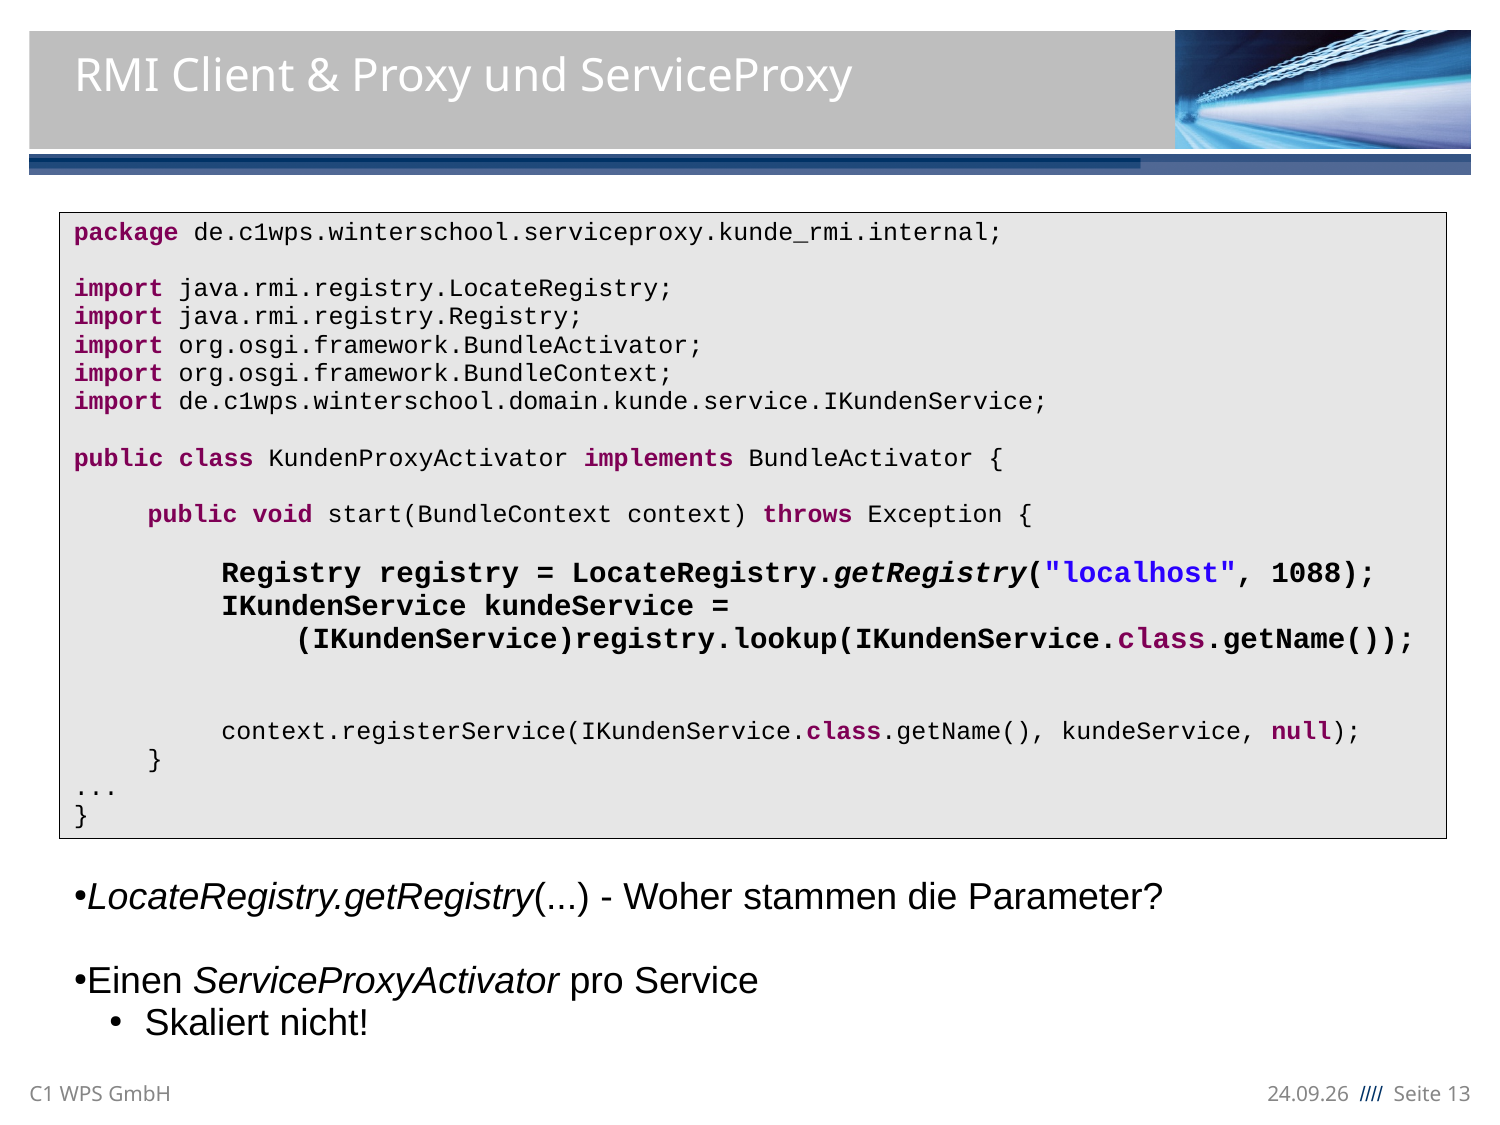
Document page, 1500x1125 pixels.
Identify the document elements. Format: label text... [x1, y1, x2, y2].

picture [1175, 30, 1471, 149]
text_box package de.c1wps.winterschool.serviceproxy.kunde_rmi.internal; import java.rmi.registry.LocateRegistry; import java.rmi.registry.Registry; import org.osgi.framework.BundleActivator; import org.osgi.framework.BundleContext; import de.c1wps.winterschool.domain.kunde.service.IKundenService; public class KundenProxyActivator implements BundleActivator { public void start(BundleContext context) throws Exception { Registry registry = LocateRegistry.getRegistry("localhost", 1088); IKundenService kundeService = (IKundenService)registry.lookup(IKundenService.class.getName()); context.registerService(IKundenService.class.getName(), kundeService, null); } ... } [59, 212, 1447, 833]
title RMI Client & Proxy und ServiceProxy [29, 31, 1176, 149]
picture [29, 154, 1471, 175]
text_box LocateRegistry.getRegistry(...) - Woher stammen die Parameter? Einen ServiceProxyActivator pro Service Skaliert nicht! [59, 868, 1447, 1052]
